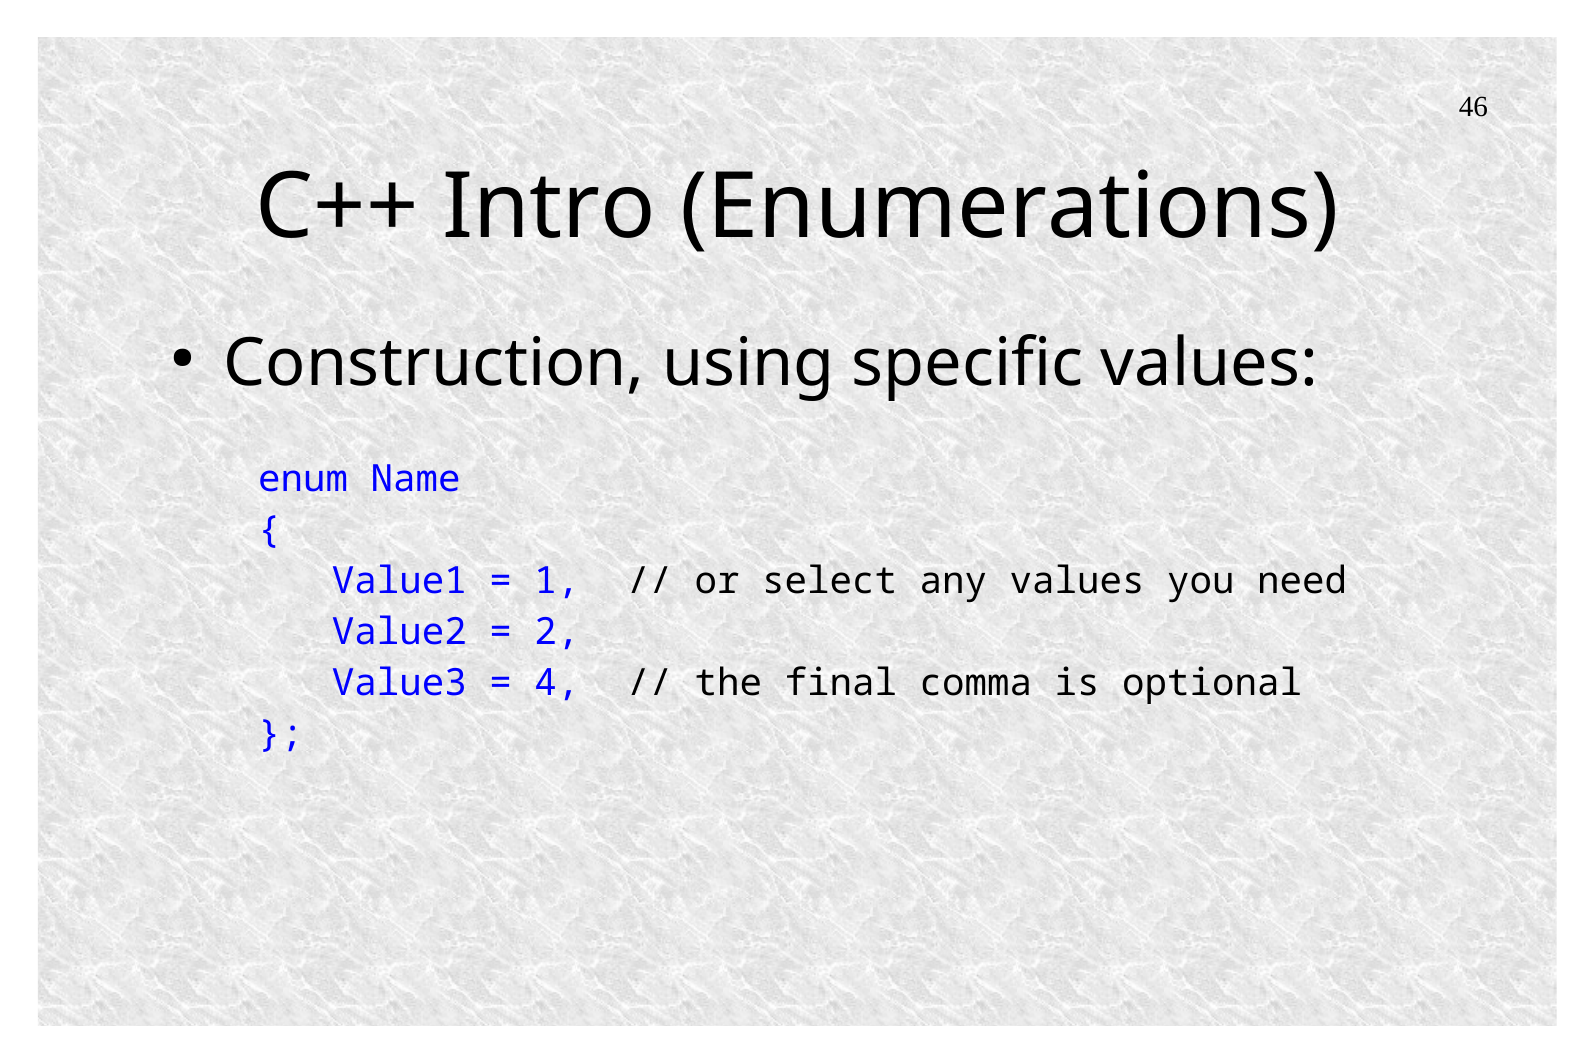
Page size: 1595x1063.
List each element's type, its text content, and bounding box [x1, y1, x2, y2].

title C++ Intro (Enumerations) [149, 119, 1447, 285]
picture [37, 37, 1557, 1026]
list Construction, using specific values: [152, 314, 1450, 937]
text_box enum Name { Value1 = 1, // or select any values you need Value2 = 2, Value3 = 4, // the final comma is optional }; [258, 451, 1393, 722]
